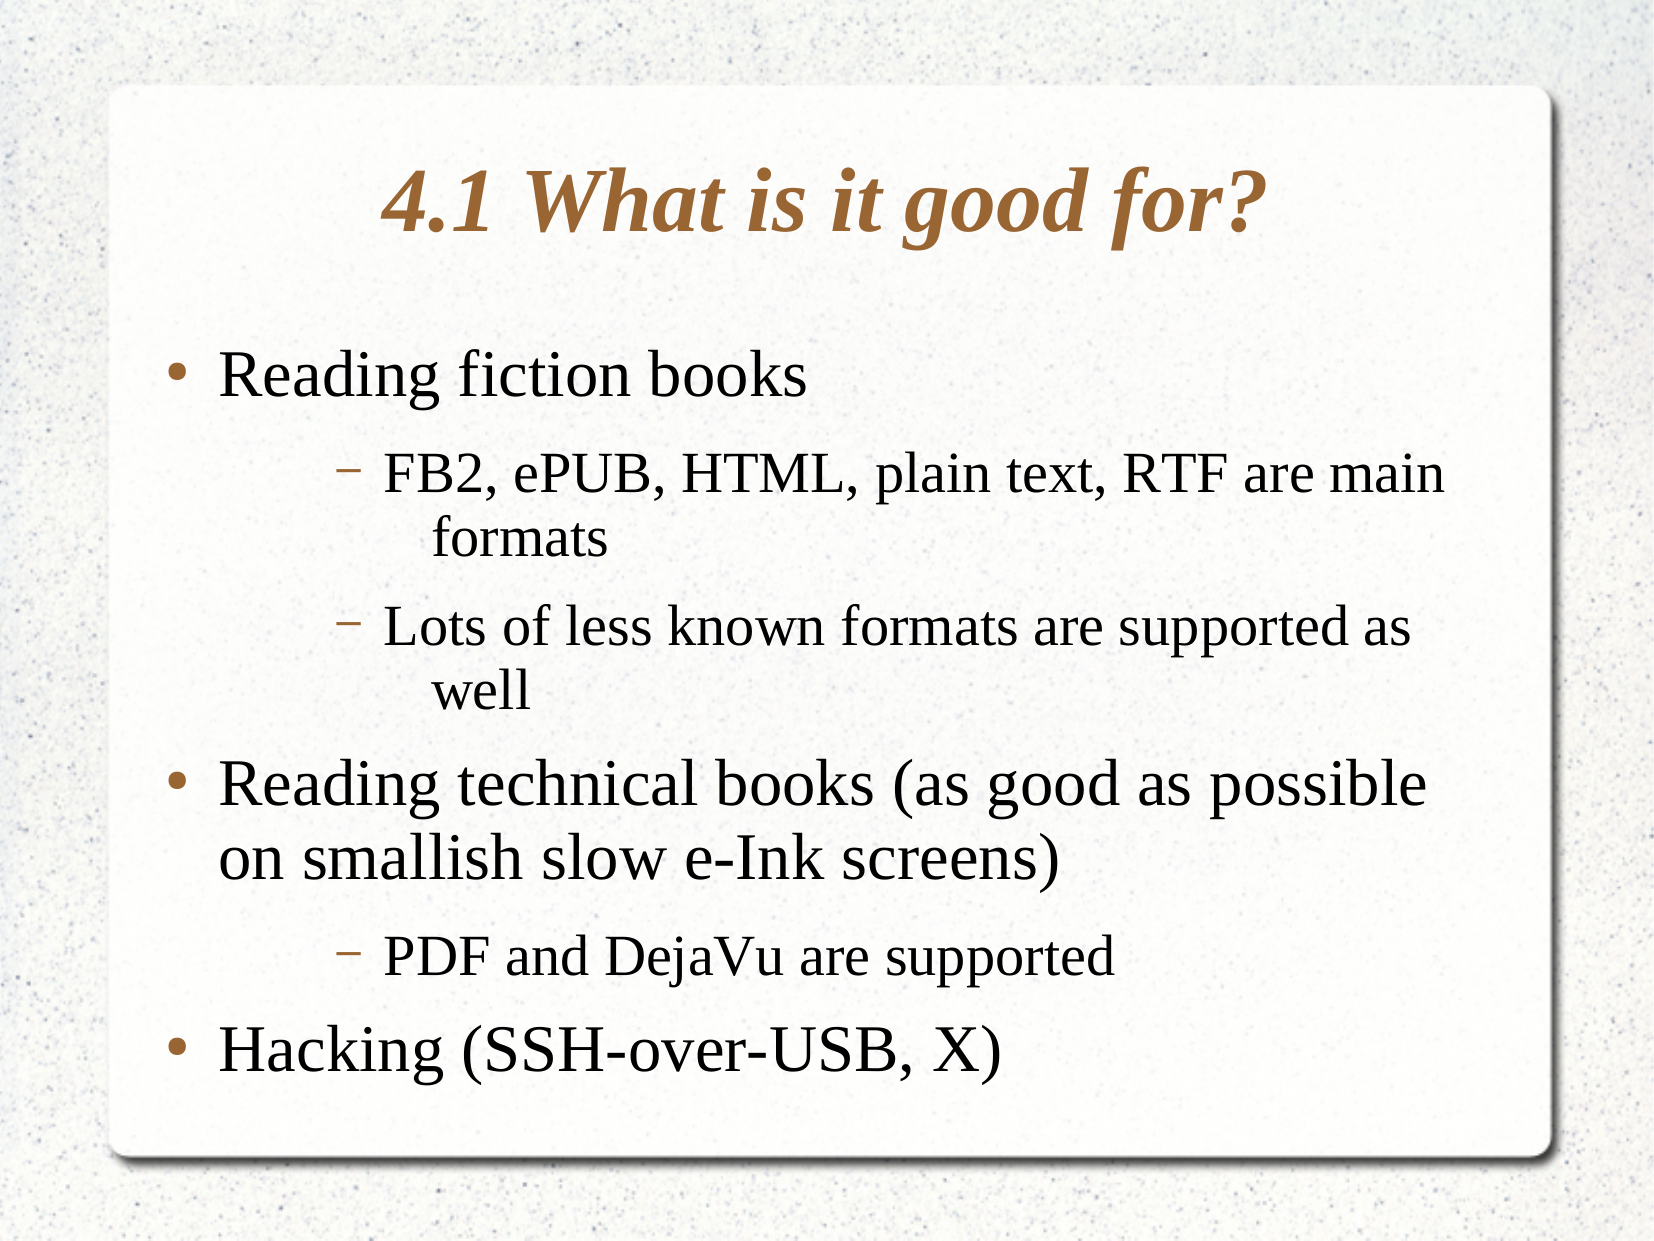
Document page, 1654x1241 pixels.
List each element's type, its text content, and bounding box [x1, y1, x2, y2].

list Reading fiction books FB2, ePUB, HTML, plain text, RTF are main formats Lots of less known formats are supported as well Reading technical books (as good as possible on smallish slow e-Ink screens) PDF and DejaVu are supported Hacking (SSH-over-USB, X) [147, 336, 1506, 1141]
title 4.1 What is it good for? [118, 104, 1536, 297]
picture [0, 0, 1654, 1241]
